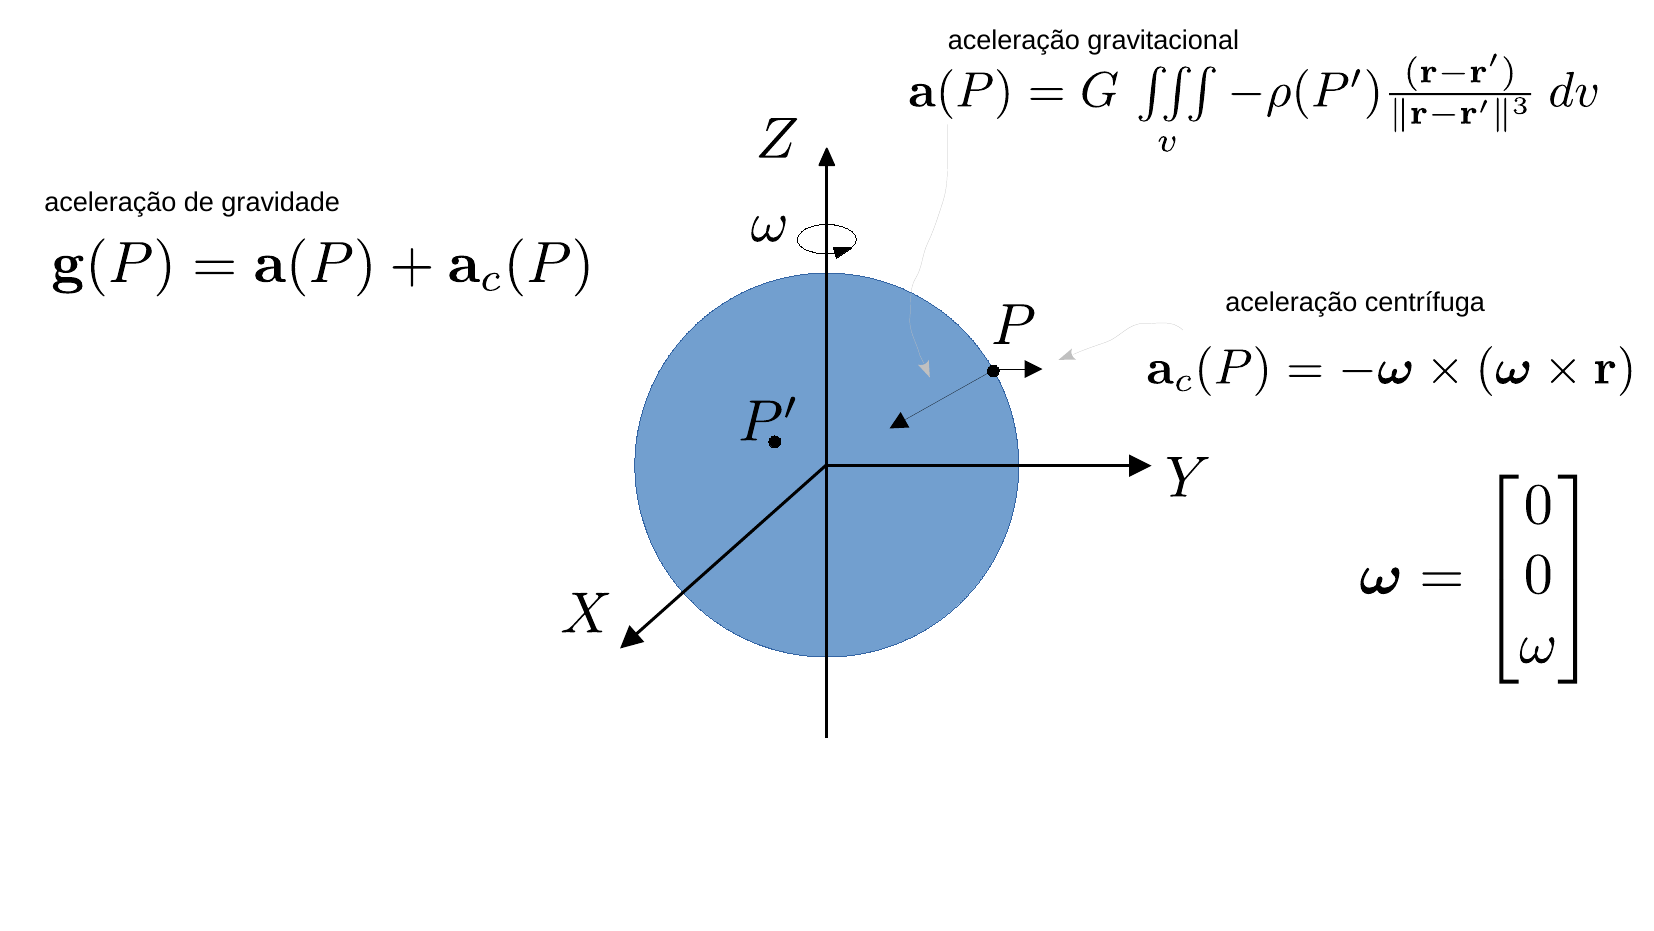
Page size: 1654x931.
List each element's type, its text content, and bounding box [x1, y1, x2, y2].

picture [1166, 457, 1209, 497]
picture [1358, 472, 1580, 686]
text_box aceleração centrífuga [1210, 279, 1500, 325]
text_box aceleração gravitacional [933, 17, 1254, 63]
picture [993, 304, 1035, 344]
text_box [828, 273, 1019, 464]
picture [1145, 344, 1634, 398]
picture [50, 236, 591, 299]
text_box [828, 467, 1019, 657]
picture [749, 213, 788, 245]
text_box [684, 470, 825, 657]
text_box [634, 273, 825, 591]
text_box aceleração de gravidade [29, 179, 355, 225]
text_box [833, 247, 852, 259]
picture [909, 53, 1598, 152]
picture [738, 394, 798, 443]
picture [758, 118, 798, 158]
picture [561, 592, 610, 633]
